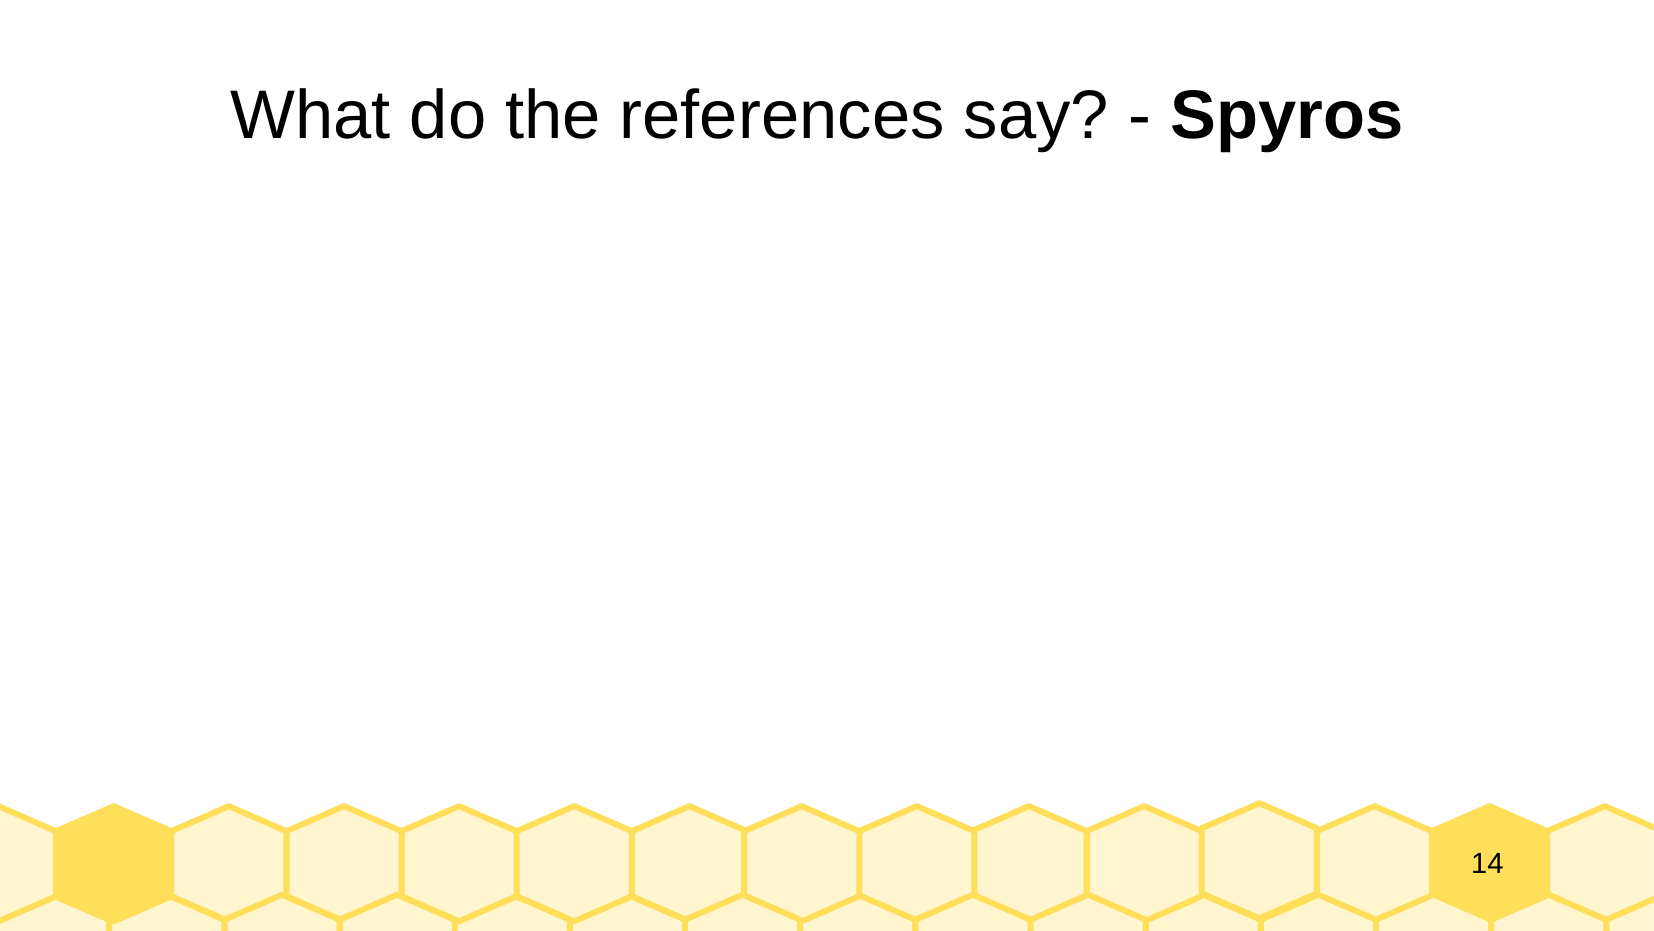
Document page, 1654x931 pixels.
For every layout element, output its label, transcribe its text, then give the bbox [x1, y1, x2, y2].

title What do the references say? - Spyros [82, 37, 1571, 193]
